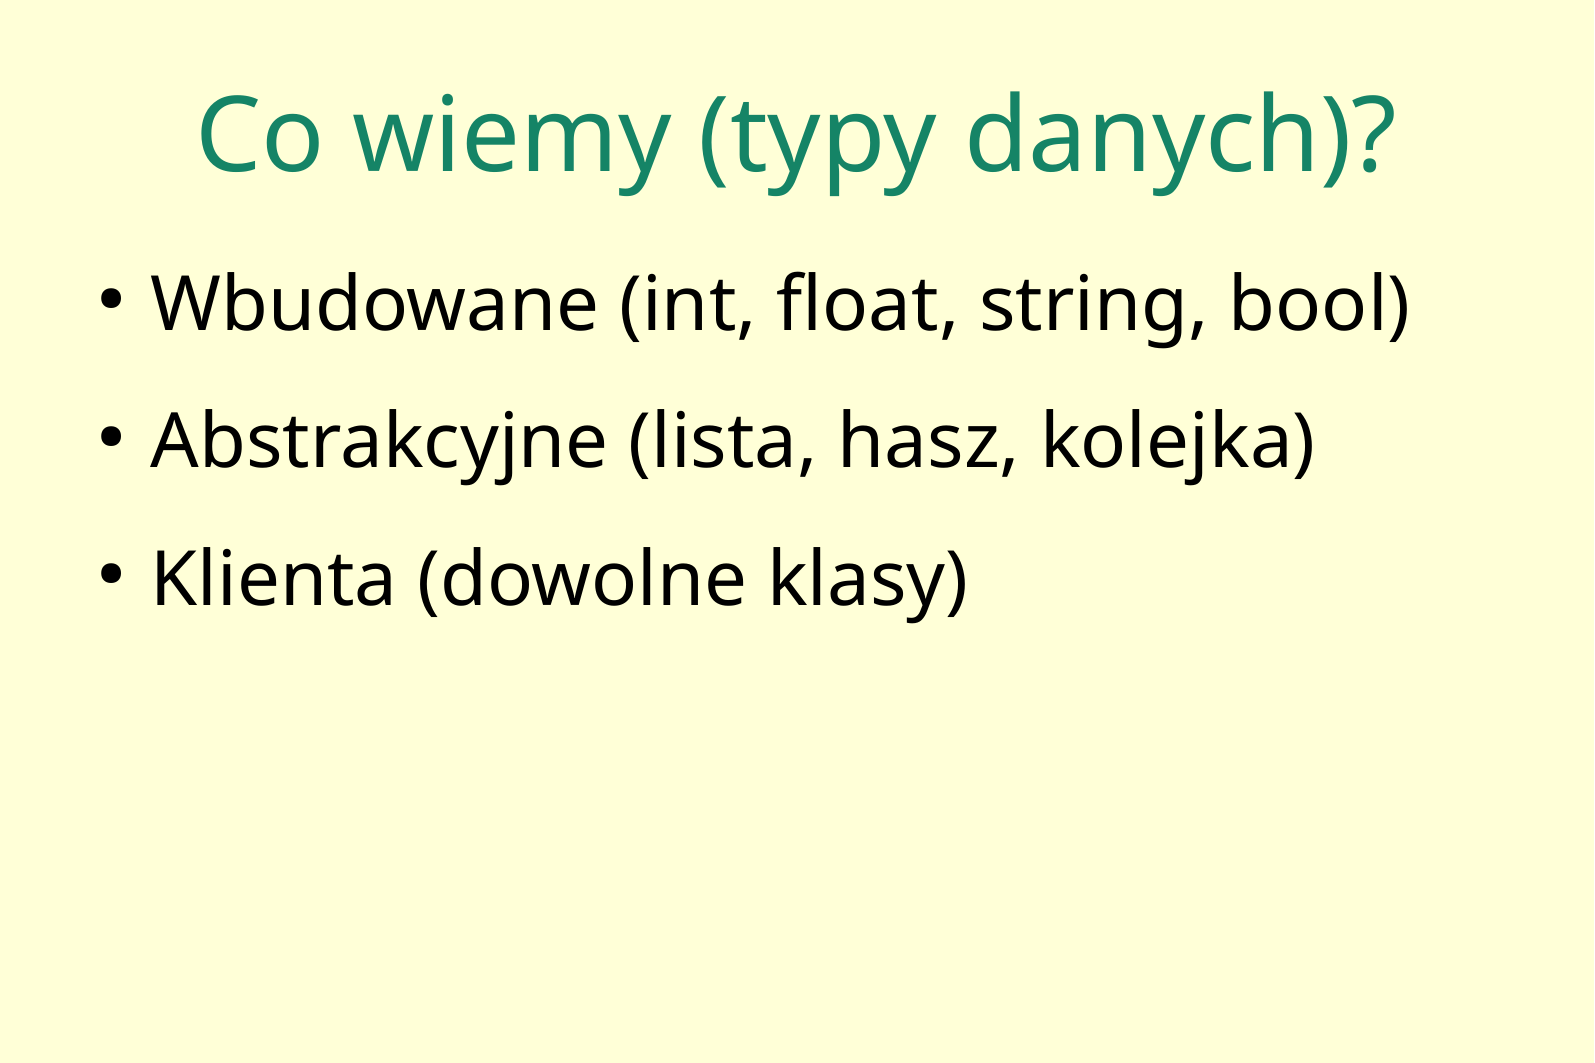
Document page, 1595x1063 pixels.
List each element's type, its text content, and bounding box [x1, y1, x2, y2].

list Wbudowane (int, float, string, bool) Abstrakcyjne (lista, hasz, kolejka) Klienta (dowolne klasy) [79, 248, 1515, 866]
title Co wiemy (typy danych)? [79, 42, 1515, 220]
